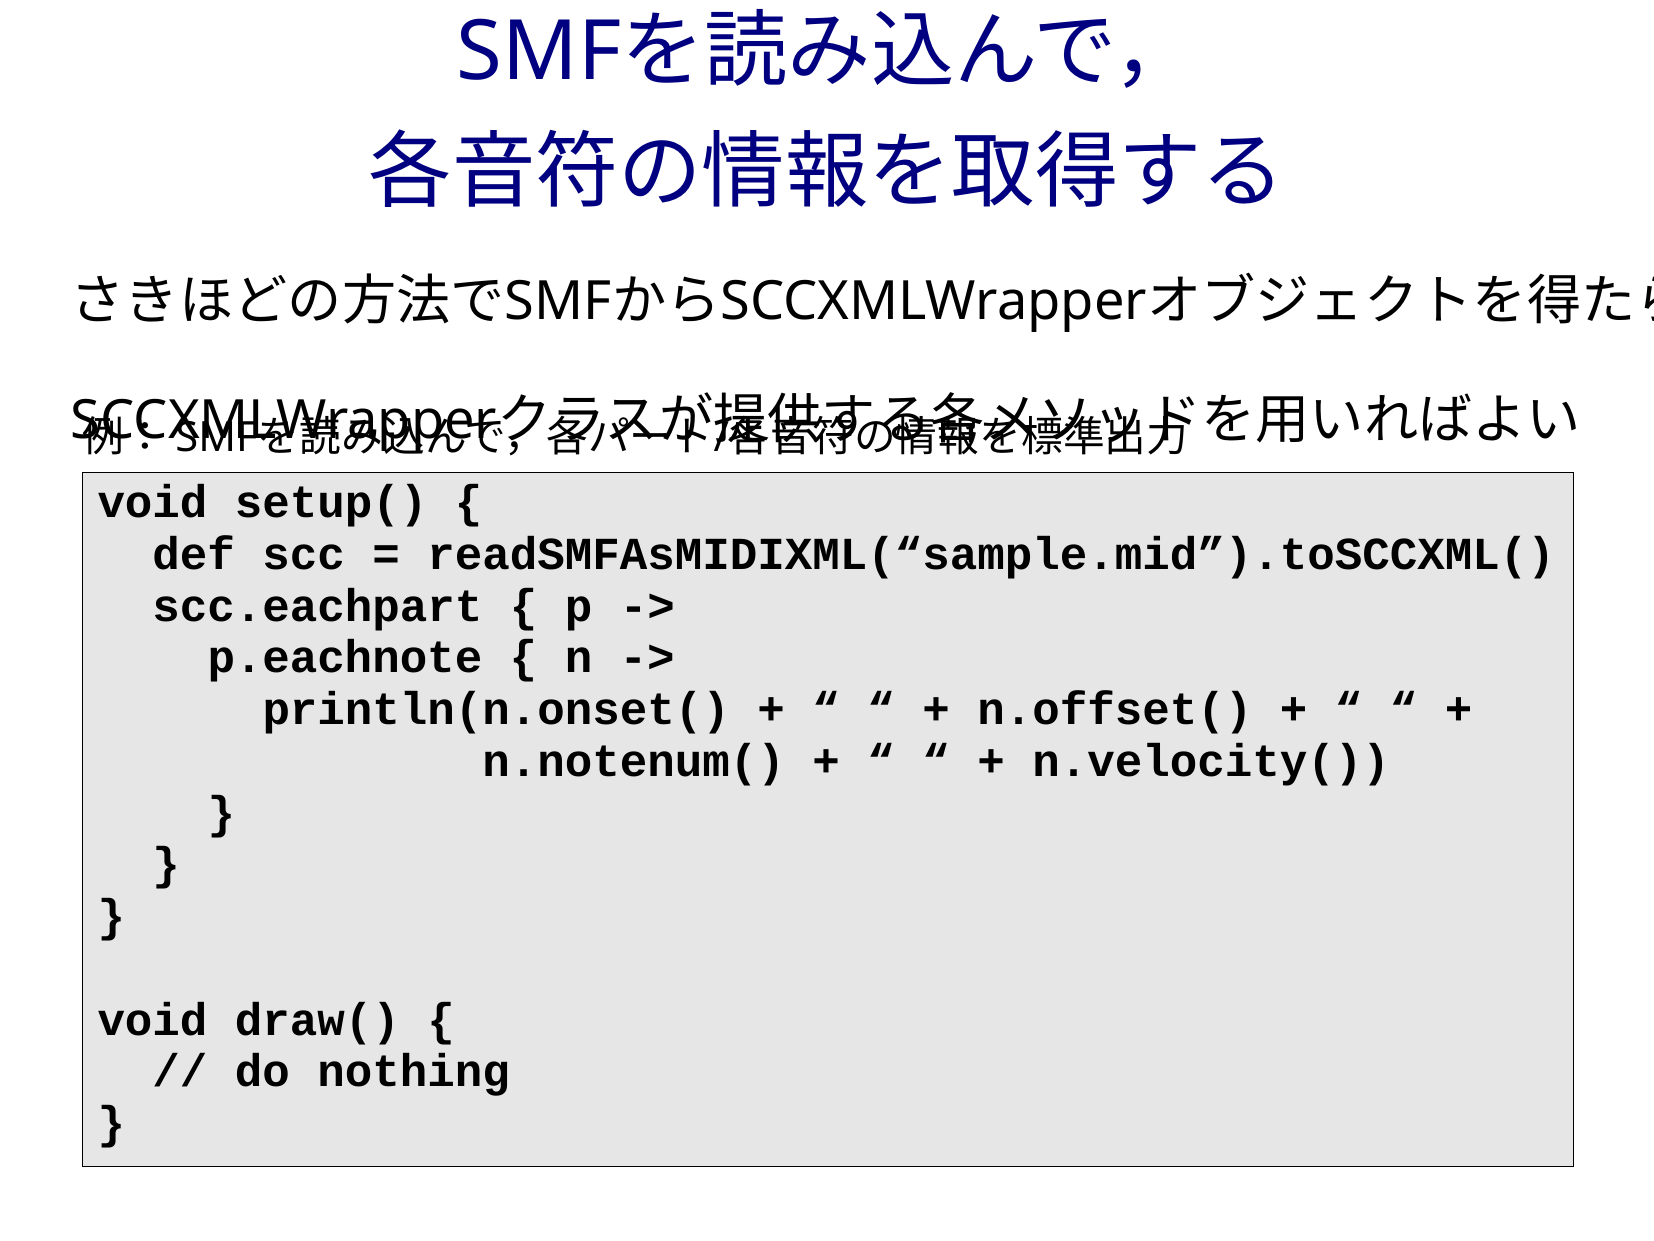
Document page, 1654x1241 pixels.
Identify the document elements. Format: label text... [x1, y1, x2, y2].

text_box void setup() { def scc = readSMFAsMIDIXML(“sample.mid”).toSCCXML() scc.eachpart { p -> p.eachnote { n -> println(n.onset() + “ “ + n.offset() + “ “ + n.notenum() + “ “ + n.velocity()) } } } void draw() { // do nothing } [82, 472, 1574, 1167]
text_box 例： SMFを読み込んで，各パート/各音符の情報を標準出力 [67, 395, 1138, 456]
text_box さきほどの方法でSMFからSCCXMLWrapperオブジェクトを得たら， SCCXMLWrapperクラスが提供する各メソッドを用いればよい [56, 209, 1628, 371]
title SMFを読み込んで， 各音符の情報を取得する [82, 14, 1571, 194]
